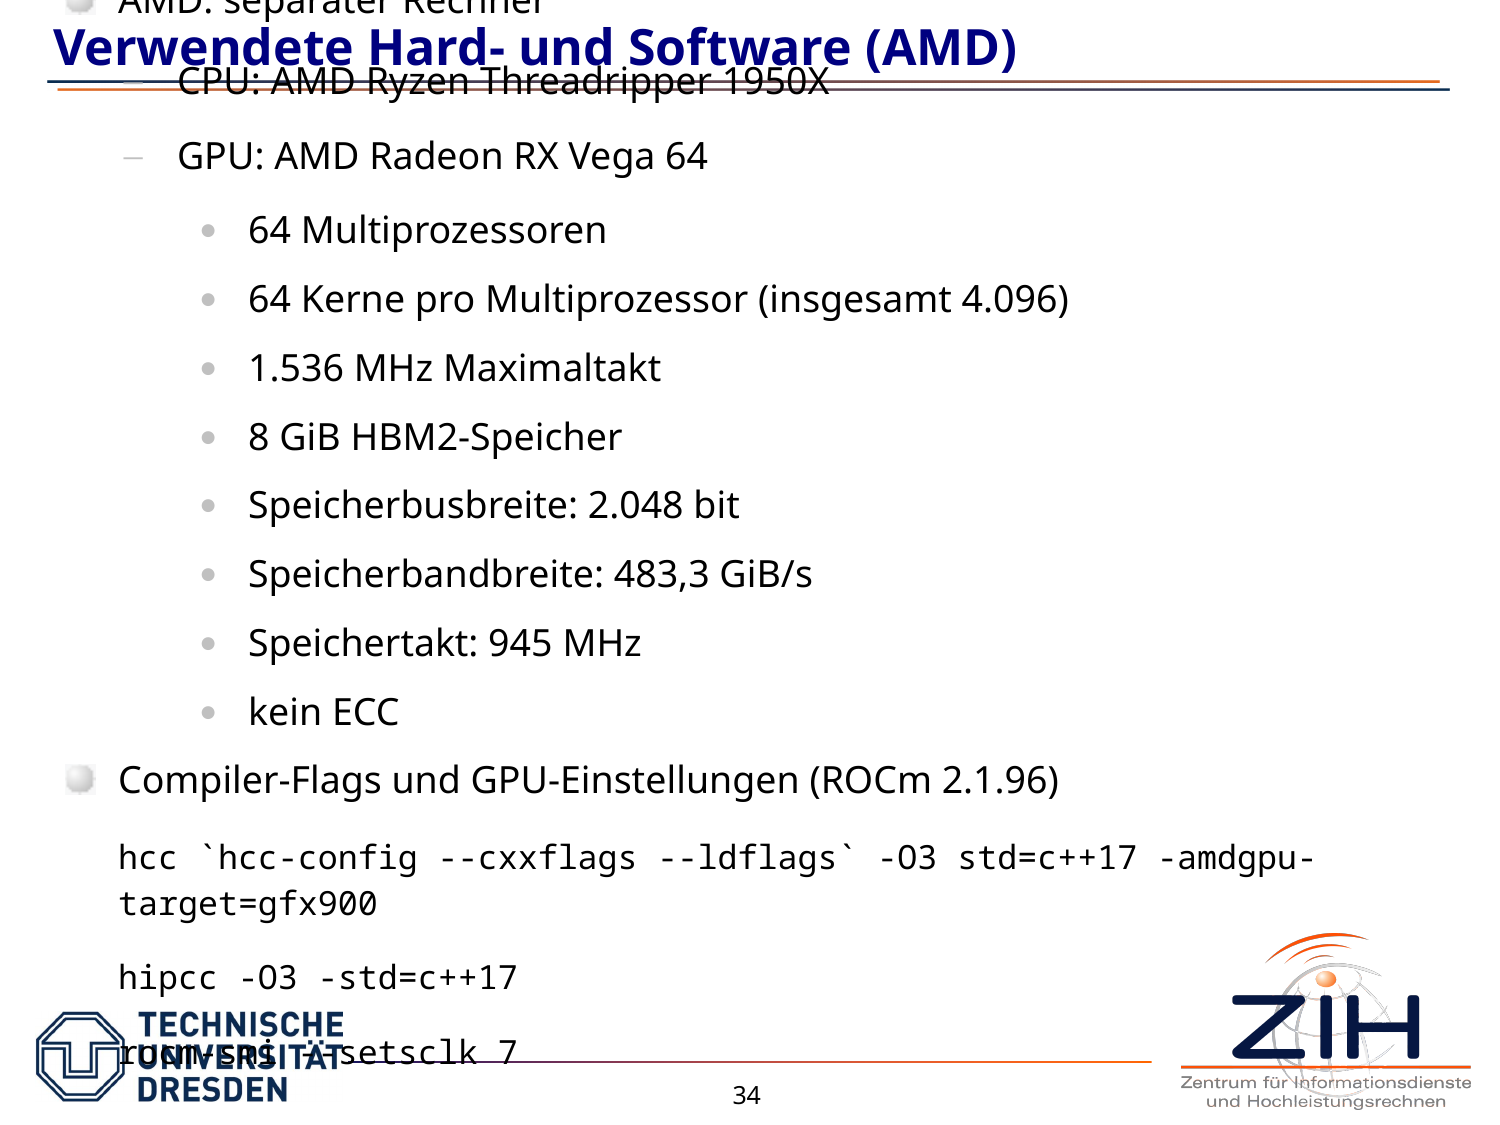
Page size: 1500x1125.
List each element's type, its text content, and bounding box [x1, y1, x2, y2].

picture [601, 81, 607, 91]
picture [1181, 953, 1471, 1110]
picture [804, 81, 815, 91]
picture [734, 81, 759, 91]
picture [245, 81, 275, 91]
picture [610, 81, 622, 91]
picture [672, 81, 679, 91]
picture [431, 81, 450, 91]
picture [335, 81, 349, 91]
picture [207, 81, 228, 91]
picture [821, 81, 1450, 91]
picture [625, 81, 632, 91]
picture [308, 81, 314, 88]
picture [586, 81, 598, 91]
picture [183, 81, 204, 91]
picture [453, 81, 464, 91]
picture [492, 81, 503, 91]
picture [702, 81, 731, 91]
picture [649, 81, 655, 91]
picture [544, 81, 575, 91]
picture [381, 81, 395, 91]
picture [301, 81, 308, 91]
picture [35, 1011, 343, 1102]
picture [658, 81, 670, 91]
picture [289, 81, 298, 91]
picture [349, 81, 369, 91]
picture [782, 81, 790, 91]
picture [578, 81, 584, 91]
picture [47, 80, 182, 91]
picture [372, 83, 382, 91]
picture [565, 84, 575, 91]
picture [65, 0, 96, 15]
picture [635, 81, 647, 91]
picture [230, 81, 244, 91]
picture [681, 81, 699, 91]
picture [791, 81, 802, 91]
picture [520, 81, 527, 91]
picture [759, 81, 780, 91]
picture [530, 81, 542, 91]
picture [467, 81, 489, 91]
picture [394, 81, 401, 90]
picture [414, 81, 429, 91]
list AMD: separater Rechner CPU: AMD Ryzen Threadripper 1950X GPU: AMD Radeon RX Vega 64 64 Multiprozessoren 64 Kerne pro Multiprozessor (insgesamt 4.096) 1.536 MHz Maximaltakt 8 GiB HBM2-Speicher Speicherbusbreite: 2.048 bit Speicherbandbreite: 483,3 GiB/s Speichertakt: 945 MHz kein ECC Compiler-Flags und GPU-Einstellungen (ROCm 2.1.96) hcc `hcc-config --cxxflags --ldflags` -O3 std=c++17 -amdgpu-target=gfx900 hipcc -O3 -std=c++17 rocm-smi --setsclk 7 [29, 95, 1486, 953]
picture [275, 86, 289, 91]
title Verwendete Hard- und Software (AMD) [53, 12, 1453, 81]
picture [324, 81, 332, 91]
picture [401, 81, 417, 91]
picture [506, 81, 517, 91]
picture [314, 81, 321, 91]
picture [813, 83, 823, 91]
